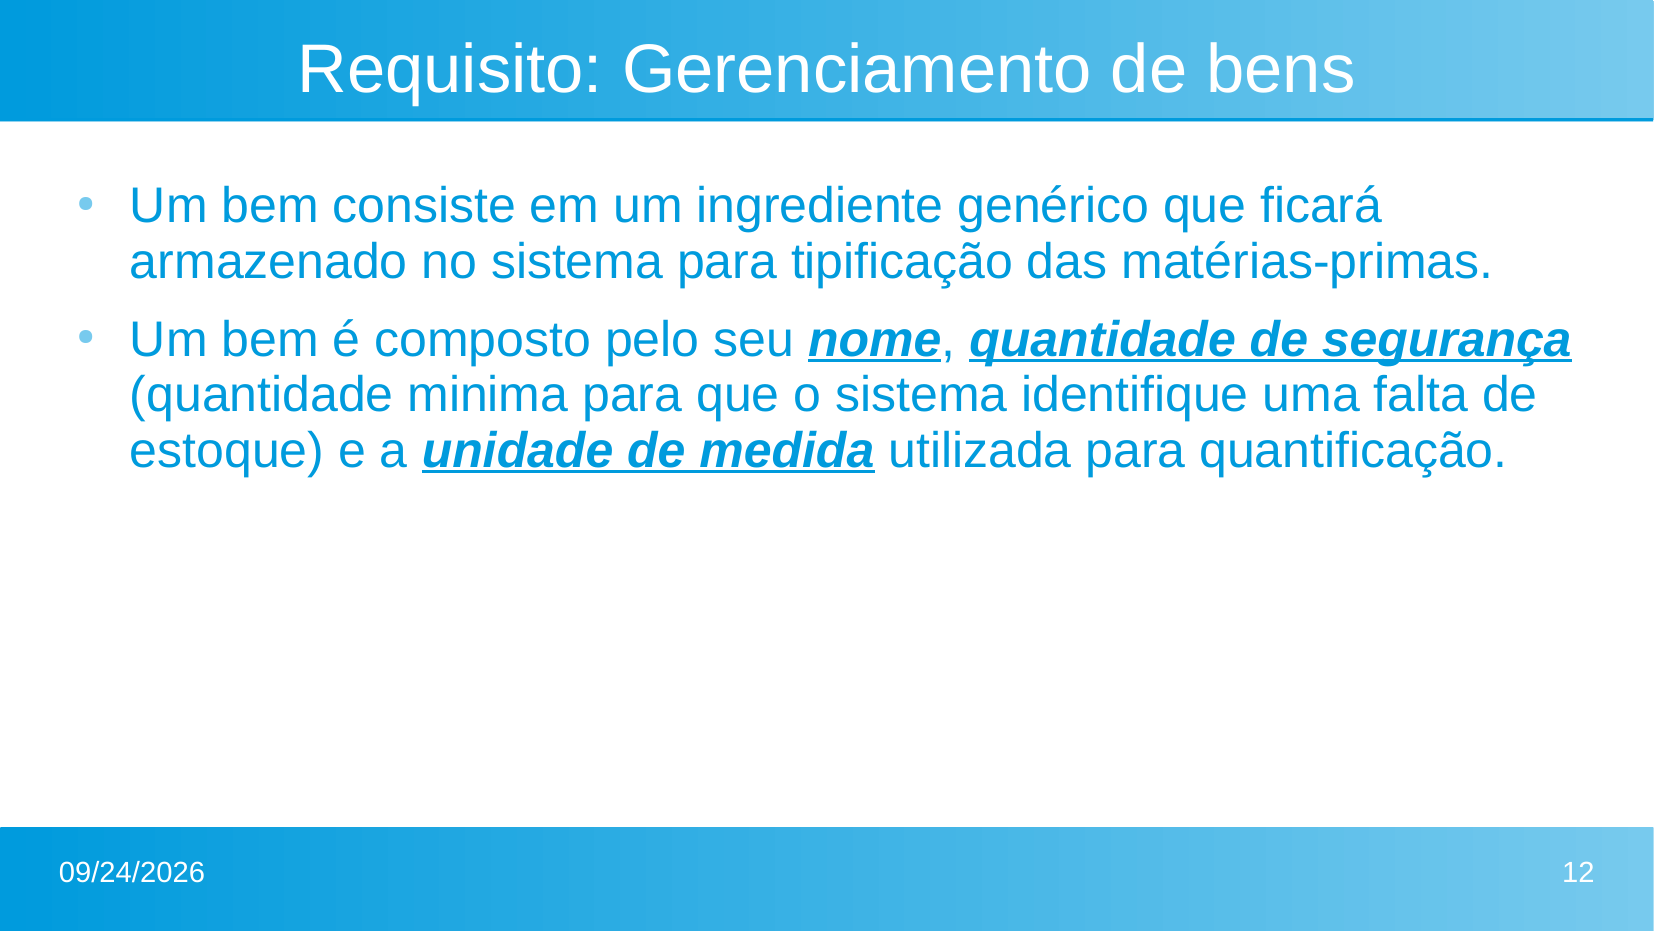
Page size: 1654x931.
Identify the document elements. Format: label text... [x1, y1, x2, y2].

title Requisito: Gerenciamento de bens [59, 29, 1595, 108]
list Um bem consiste em um ingrediente genérico que ficará armazenado no sistema para tipificação das matérias-primas. Um bem é composto pelo seu nome, quantidade de segurança (quantidade minima para que o sistema identifique uma falta de estoque) e a unidade de medida utilizada para quantificação. [59, 177, 1595, 768]
